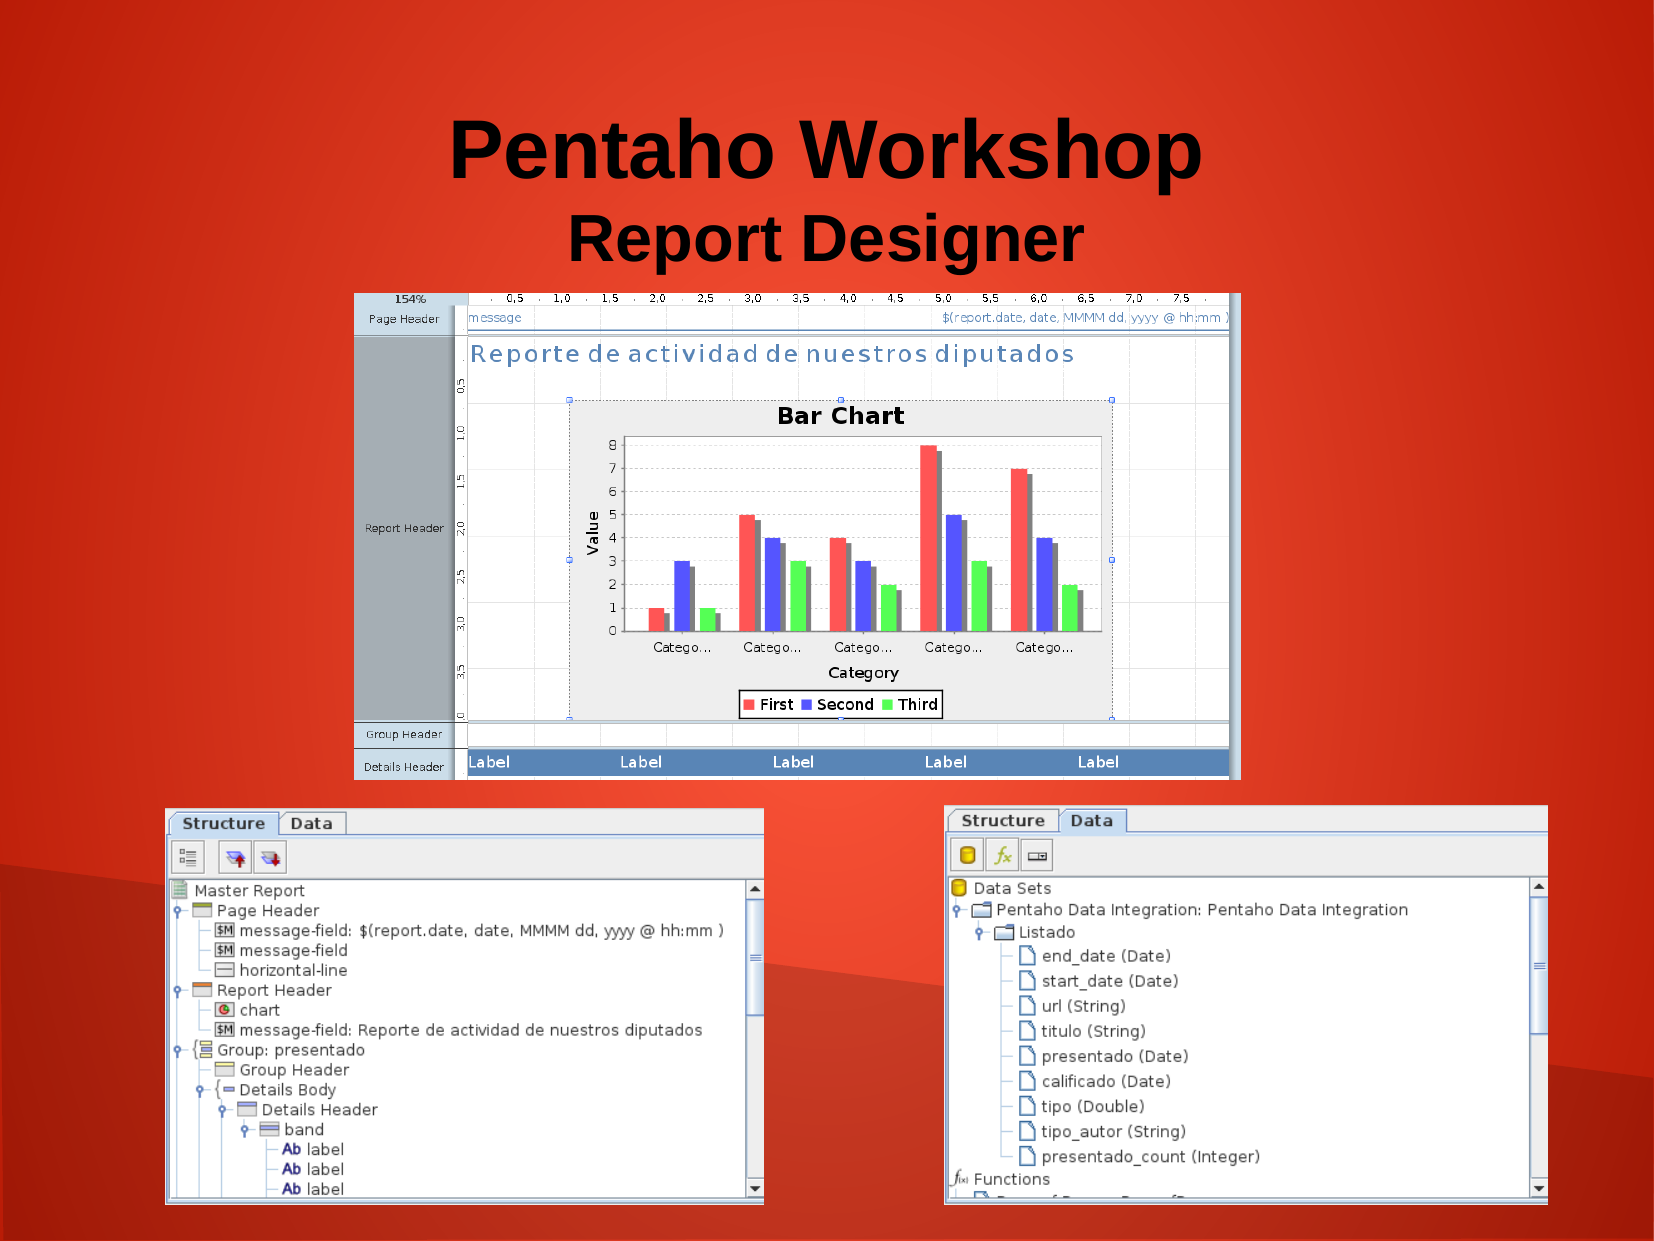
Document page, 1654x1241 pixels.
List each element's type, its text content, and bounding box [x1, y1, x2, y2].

title Pentaho Workshop [82, 47, 1571, 201]
subtitle Report Designer [82, 201, 1571, 1099]
picture [354, 293, 1241, 780]
picture [944, 805, 1548, 1205]
picture [165, 808, 764, 1205]
